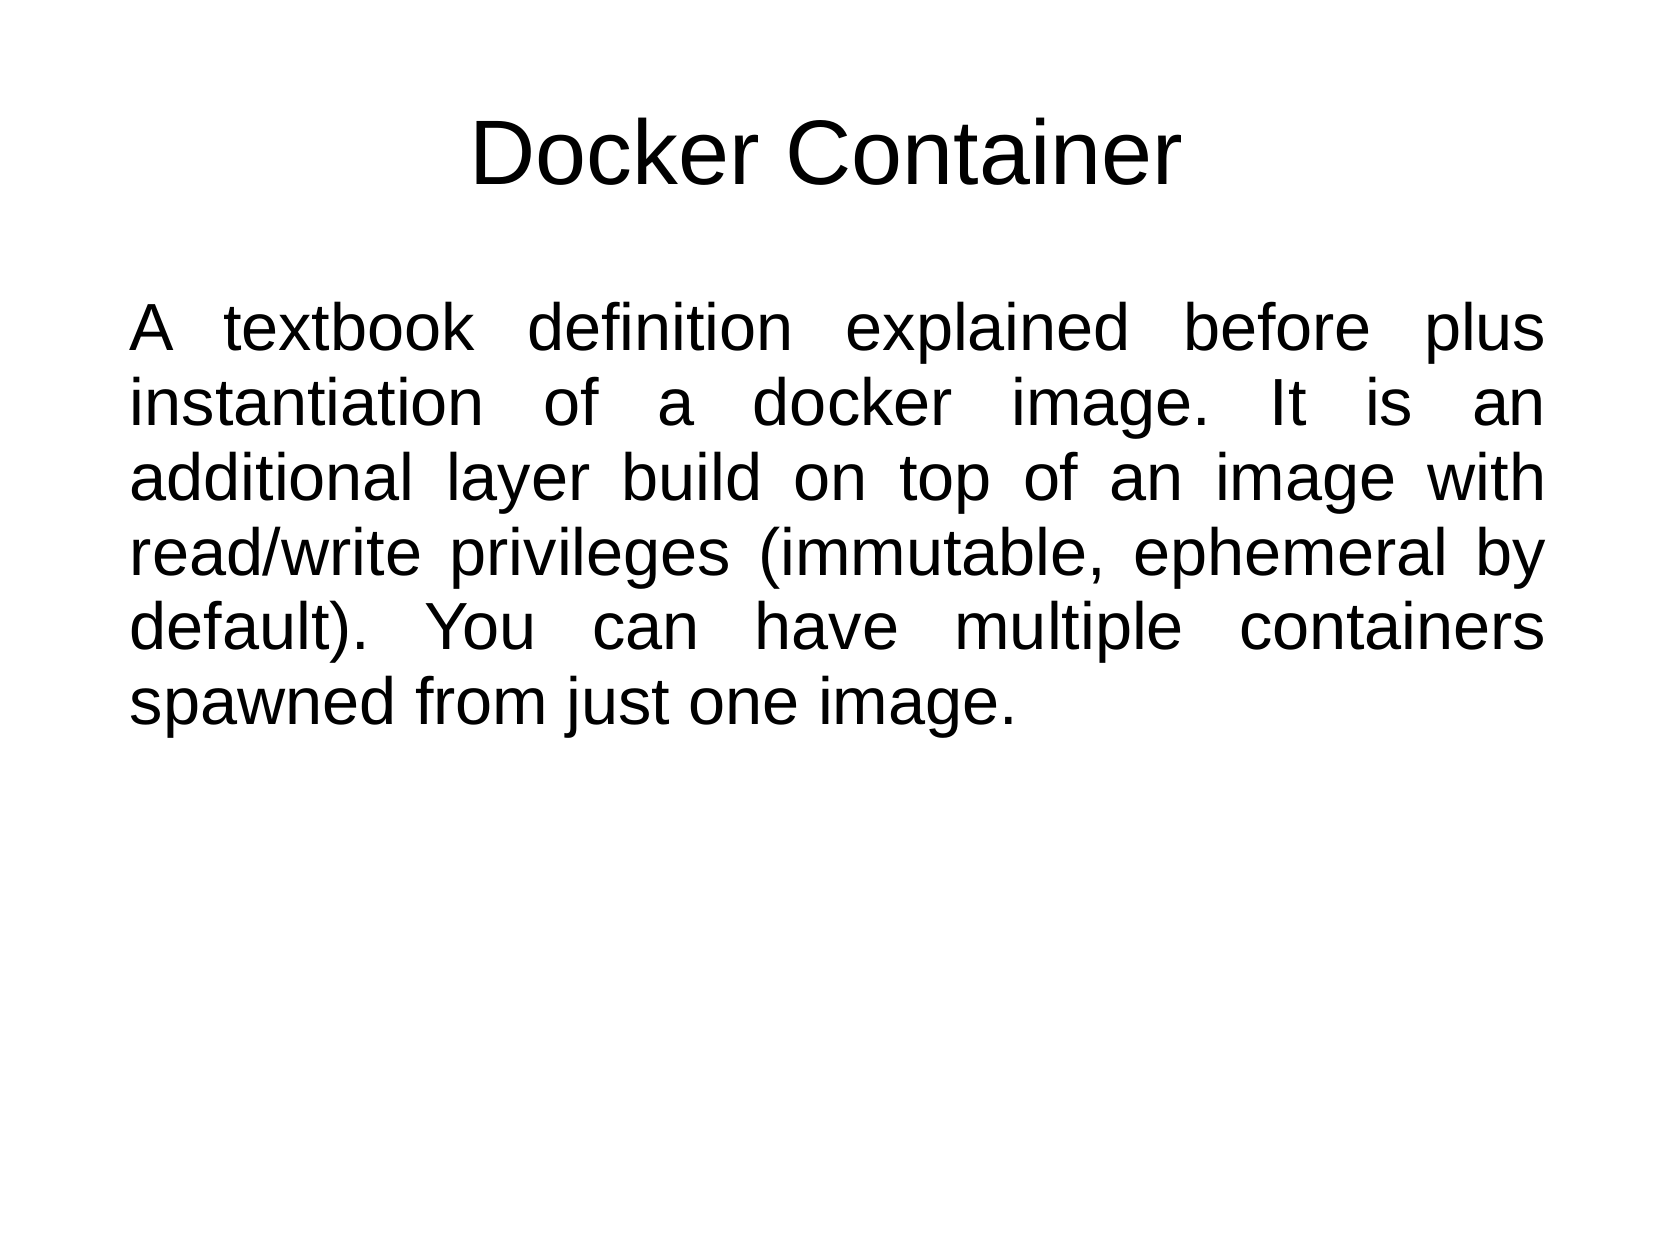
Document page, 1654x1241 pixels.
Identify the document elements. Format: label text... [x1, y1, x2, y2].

list A textbook definition explained before plus instantiation of a docker image. It is an additional layer build on top of an image with read/write privileges (immutable, ephemeral by default). You can have multiple containers spawned from just one image. [59, 290, 1548, 1010]
title Docker Container [82, 49, 1571, 257]
